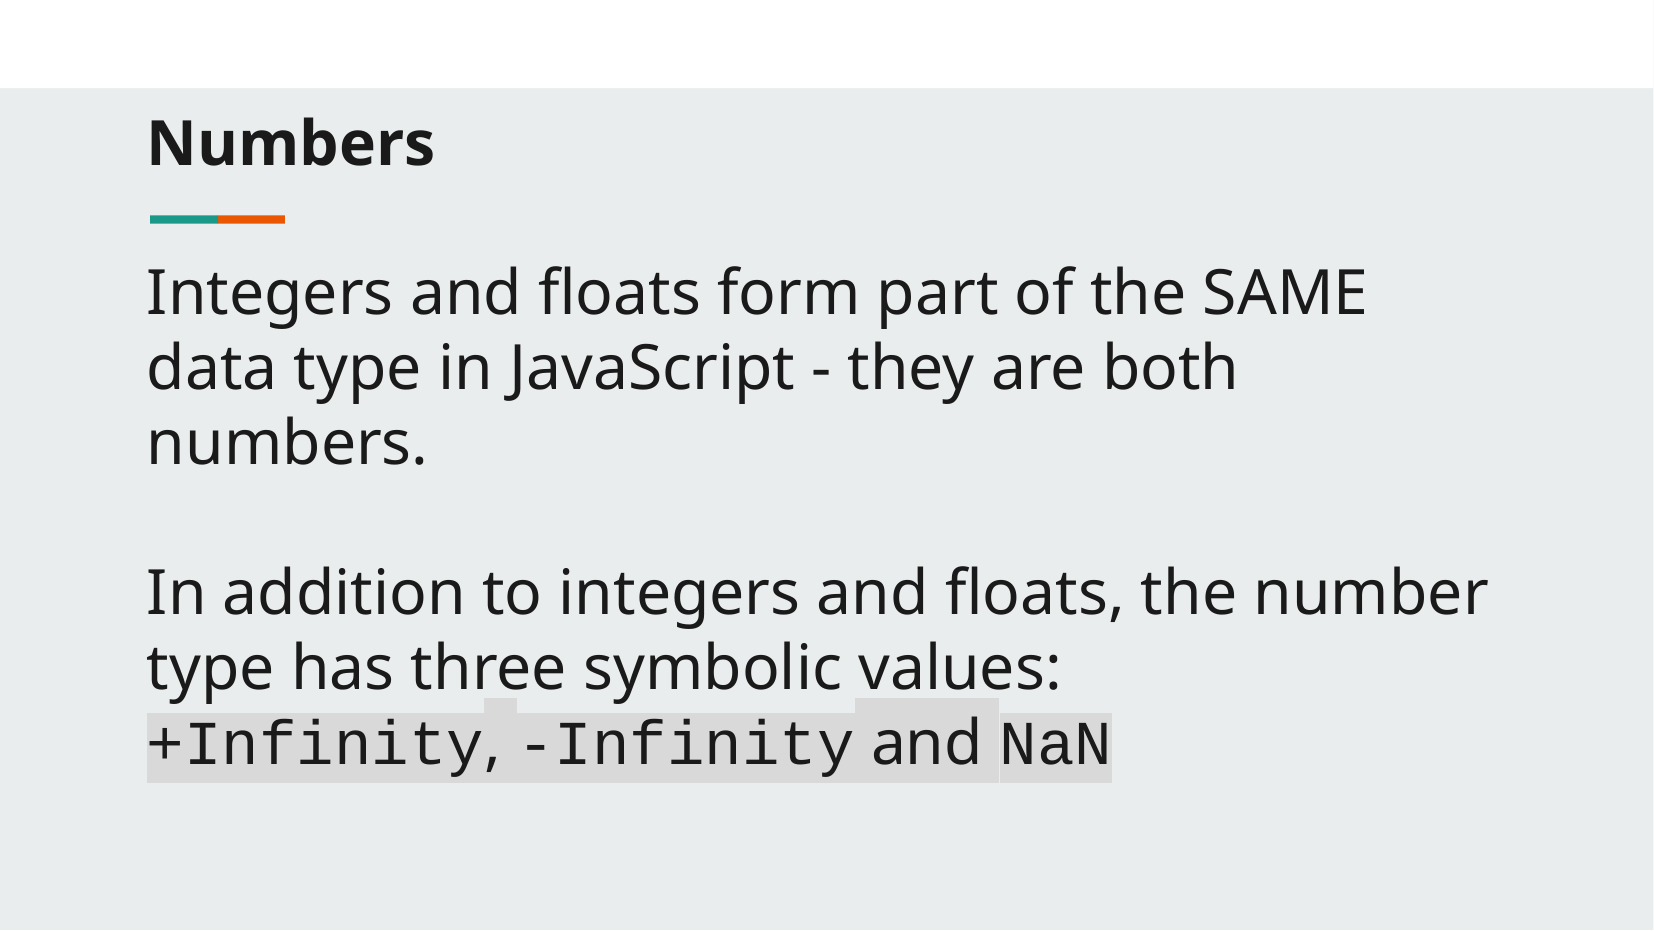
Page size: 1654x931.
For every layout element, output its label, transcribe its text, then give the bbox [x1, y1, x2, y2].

title Numbers Integers and floats form part of the SAME data type in JavaScript - they are both numbers. In addition to integers and floats, the number type has three symbolic values: +Infinity, -Infinity and NaN [131, 87, 1523, 871]
